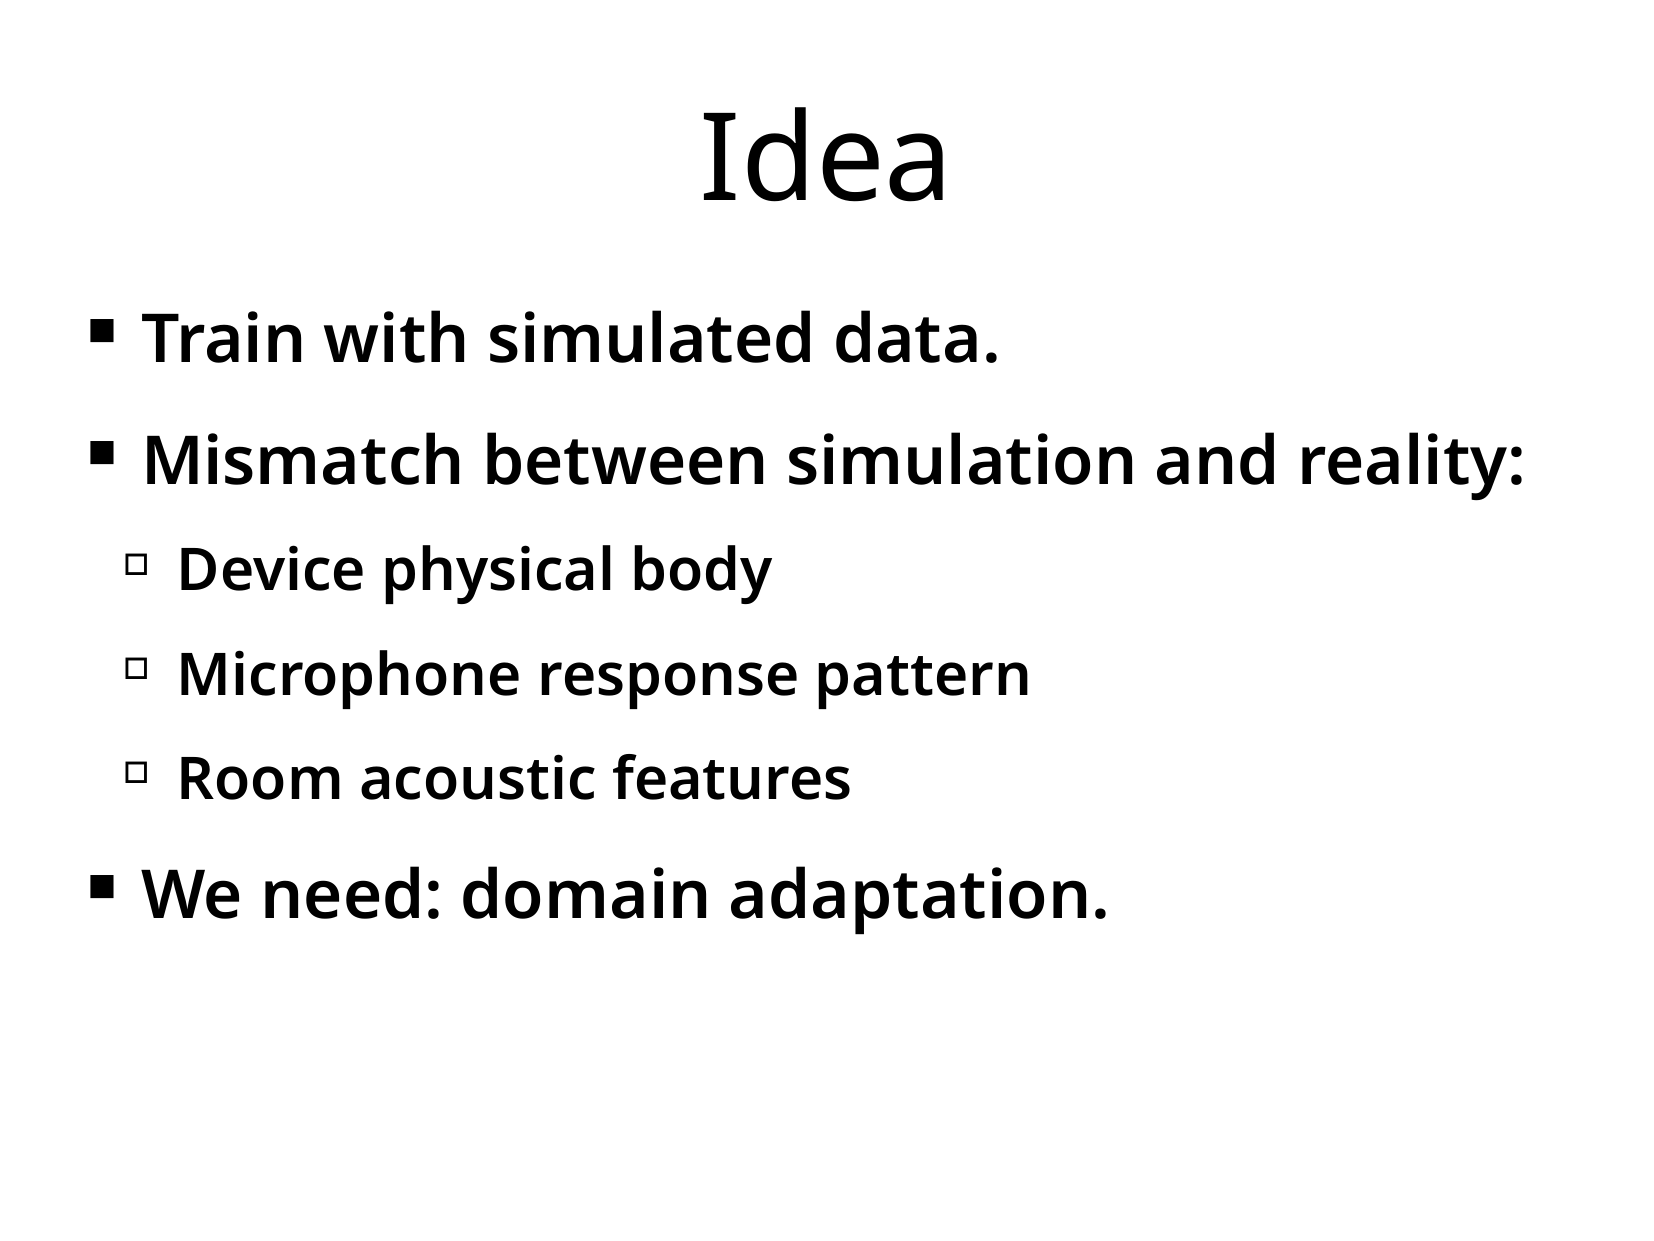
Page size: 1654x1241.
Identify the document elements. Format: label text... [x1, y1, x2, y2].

title Idea [82, 49, 1571, 257]
list Train with simulated data. Mismatch between simulation and reality: Device physical body Microphone response pattern Room acoustic features We need: domain adaptation. [82, 290, 1571, 1010]
